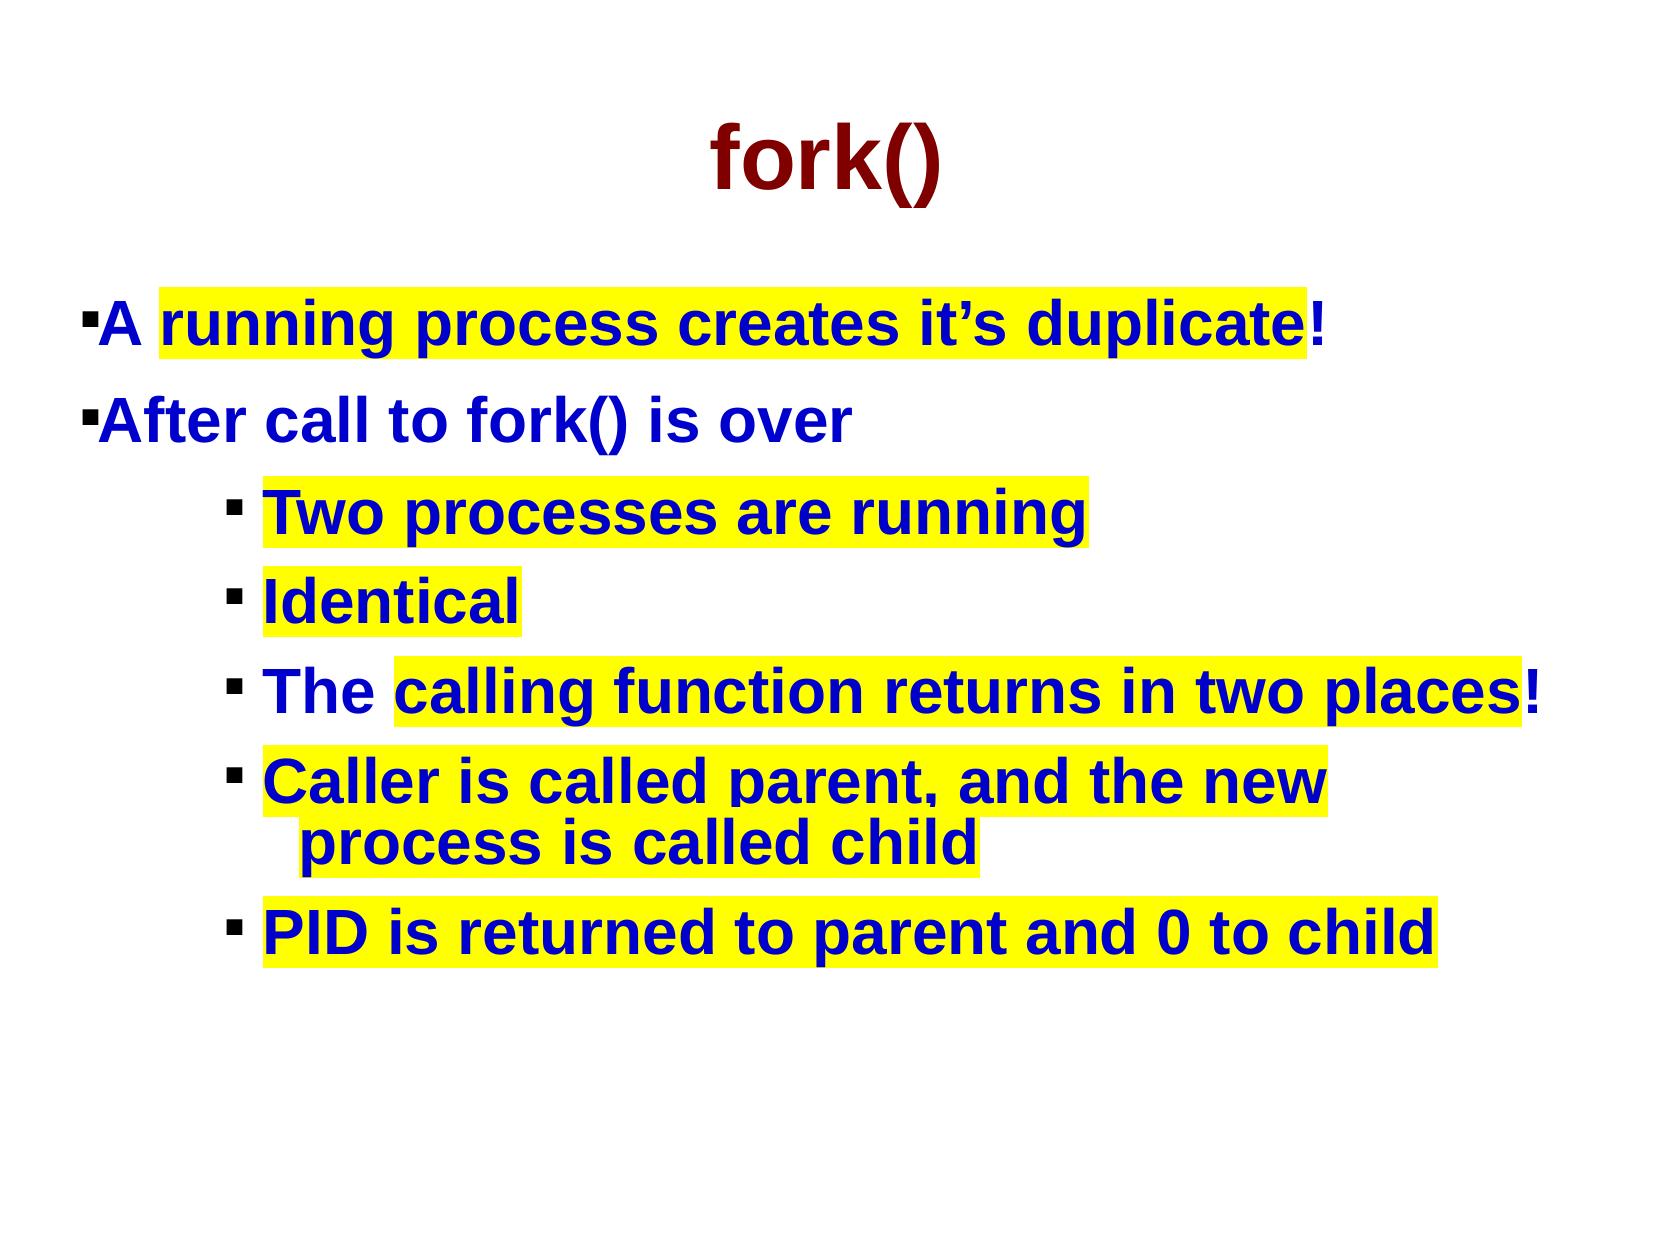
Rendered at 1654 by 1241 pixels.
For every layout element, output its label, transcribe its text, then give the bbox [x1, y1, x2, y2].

title fork() [82, 49, 1571, 257]
list A running process creates it’s duplicate! After call to fork() is over Two processes are running Identical The calling function returns in two places! Caller is called parent, and the new process is called child PID is returned to parent and 0 to child [82, 290, 1571, 1010]
